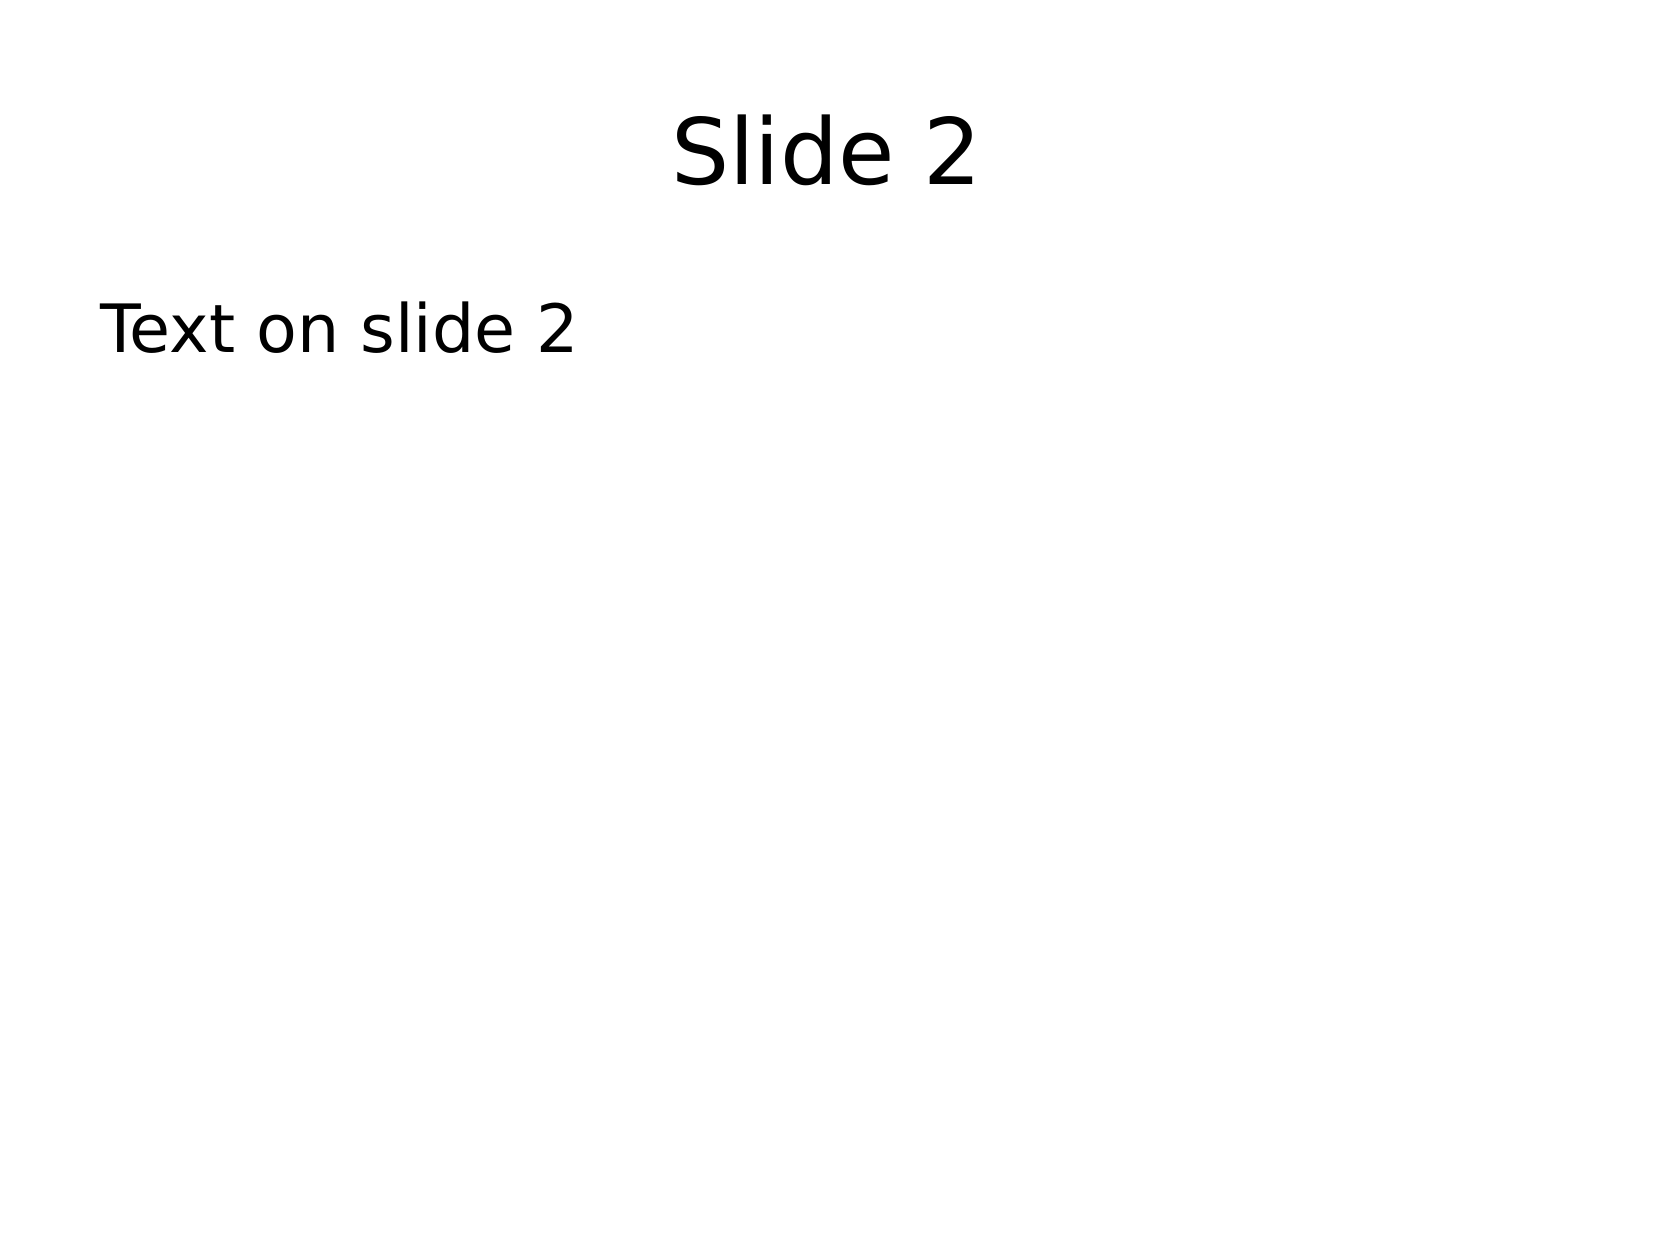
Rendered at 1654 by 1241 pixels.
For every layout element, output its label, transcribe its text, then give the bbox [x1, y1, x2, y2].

list Text on slide 2 [82, 290, 1571, 1094]
title Slide 2 [82, 56, 1571, 250]
